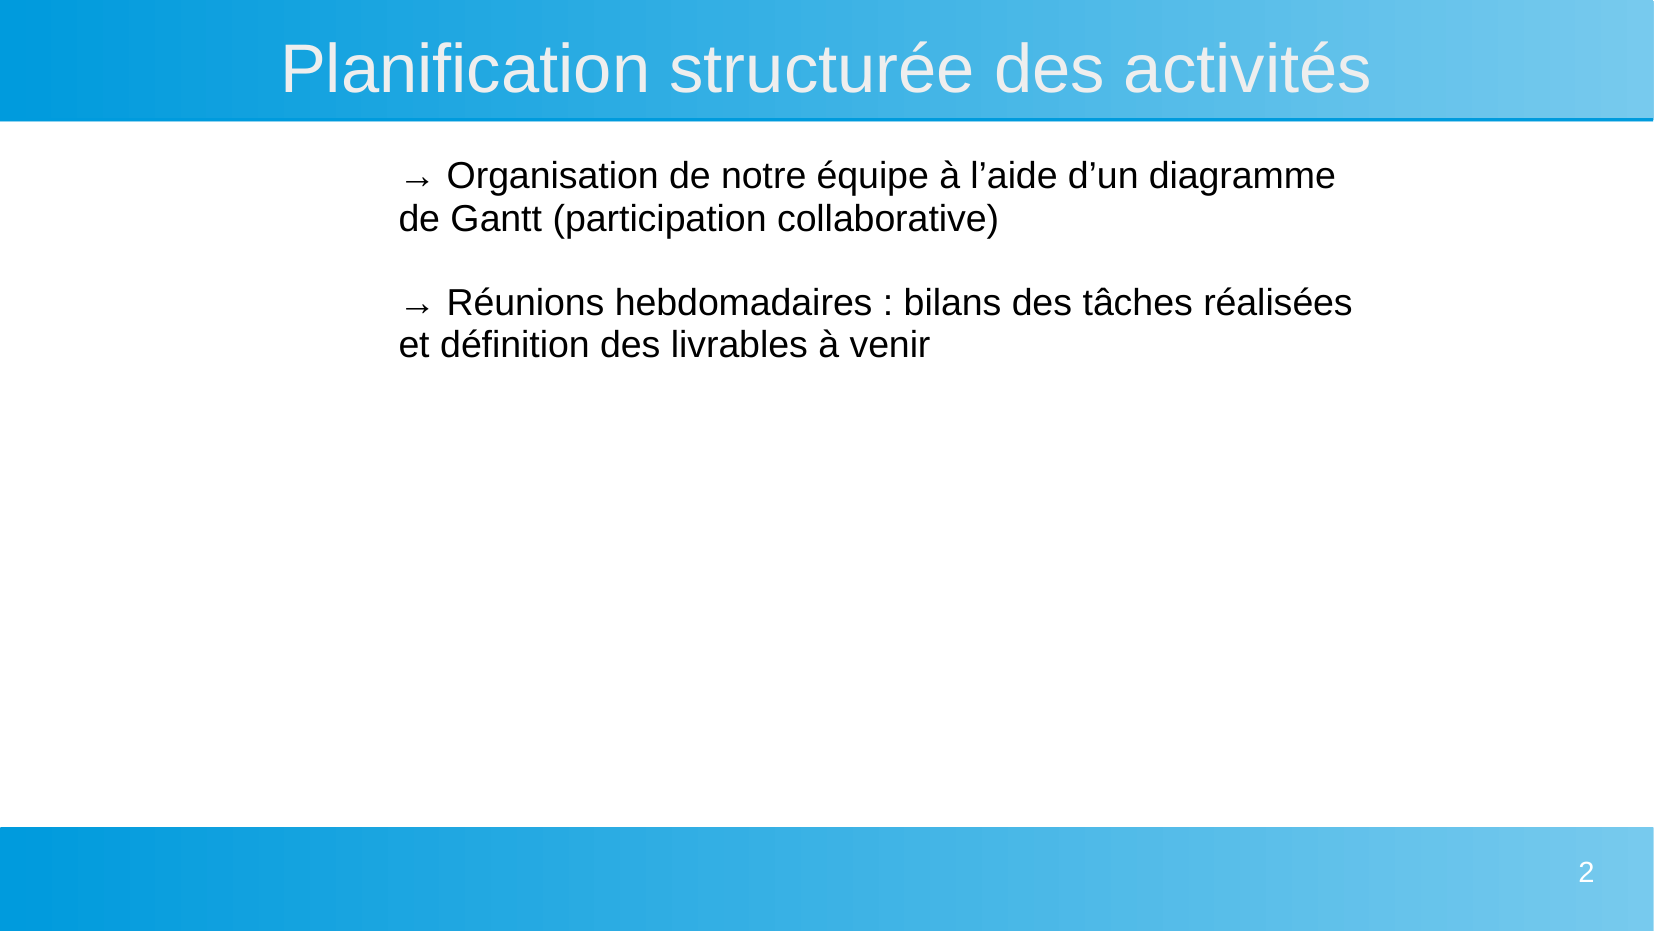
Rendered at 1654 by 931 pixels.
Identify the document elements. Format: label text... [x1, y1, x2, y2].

title Planification structurée des activités [59, 29, 1595, 108]
text_box → Organisation de notre équipe à l’aide d’un diagramme de Gantt (participation collaborative) → Réunions hebdomadaires : bilans des tâches réalisées et définition des livrables à venir [383, 147, 1388, 798]
